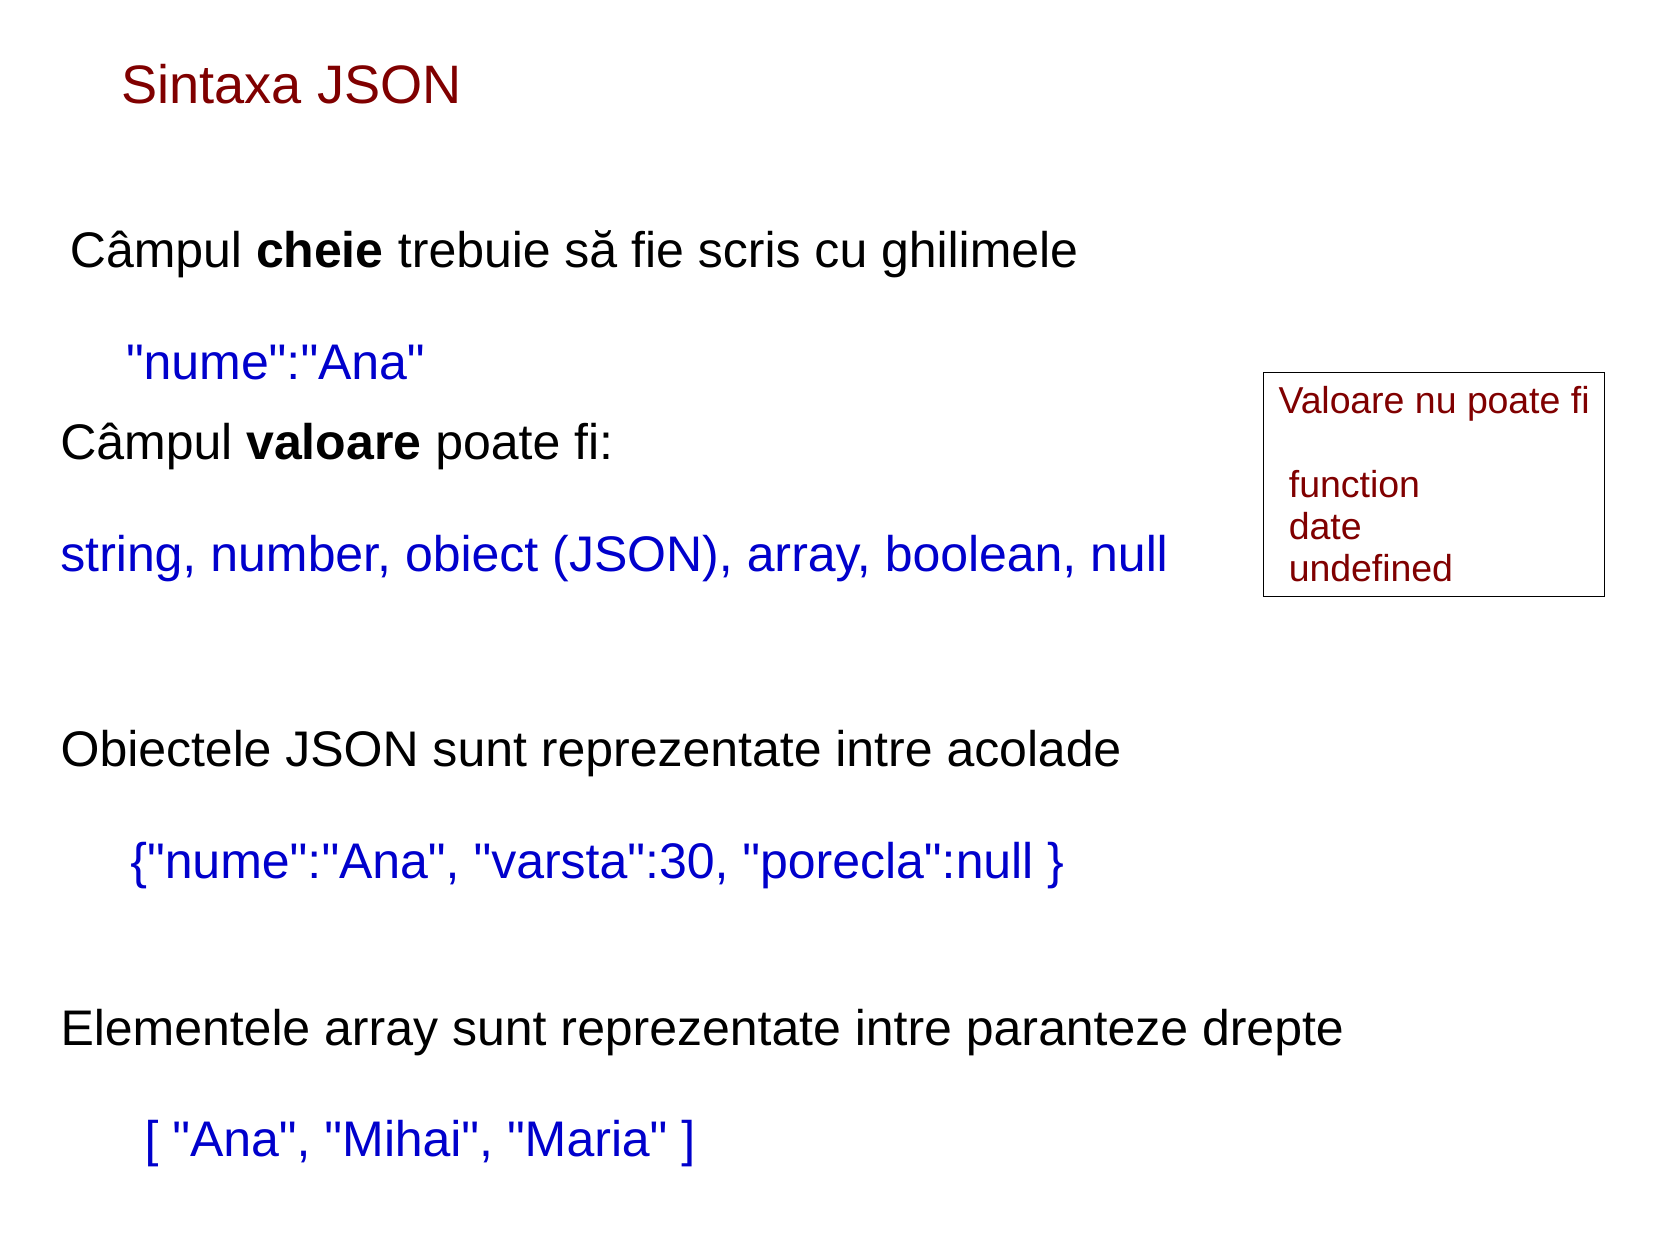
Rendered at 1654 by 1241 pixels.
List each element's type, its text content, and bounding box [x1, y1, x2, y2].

text_box Câmpul cheie trebuie să fie scris cu ghilimele "nume":"Ana" [41, 159, 1430, 509]
text_box Câmpul valoare poate fi: string, number, obiect (JSON), array, boolean, null [17, 407, 1184, 590]
text_box Valoare nu poate fi function date undefined [1263, 372, 1605, 597]
text_box Sintaxa JSON [106, 47, 478, 123]
text_box Obiectele JSON sunt reprezentate intre acolade {"nume":"Ana", "varsta":30, "porecla":null } Elementele array sunt reprezentate intre paranteze drepte [ "Ana", "Mihai", "Maria" ] [45, 714, 1360, 1175]
